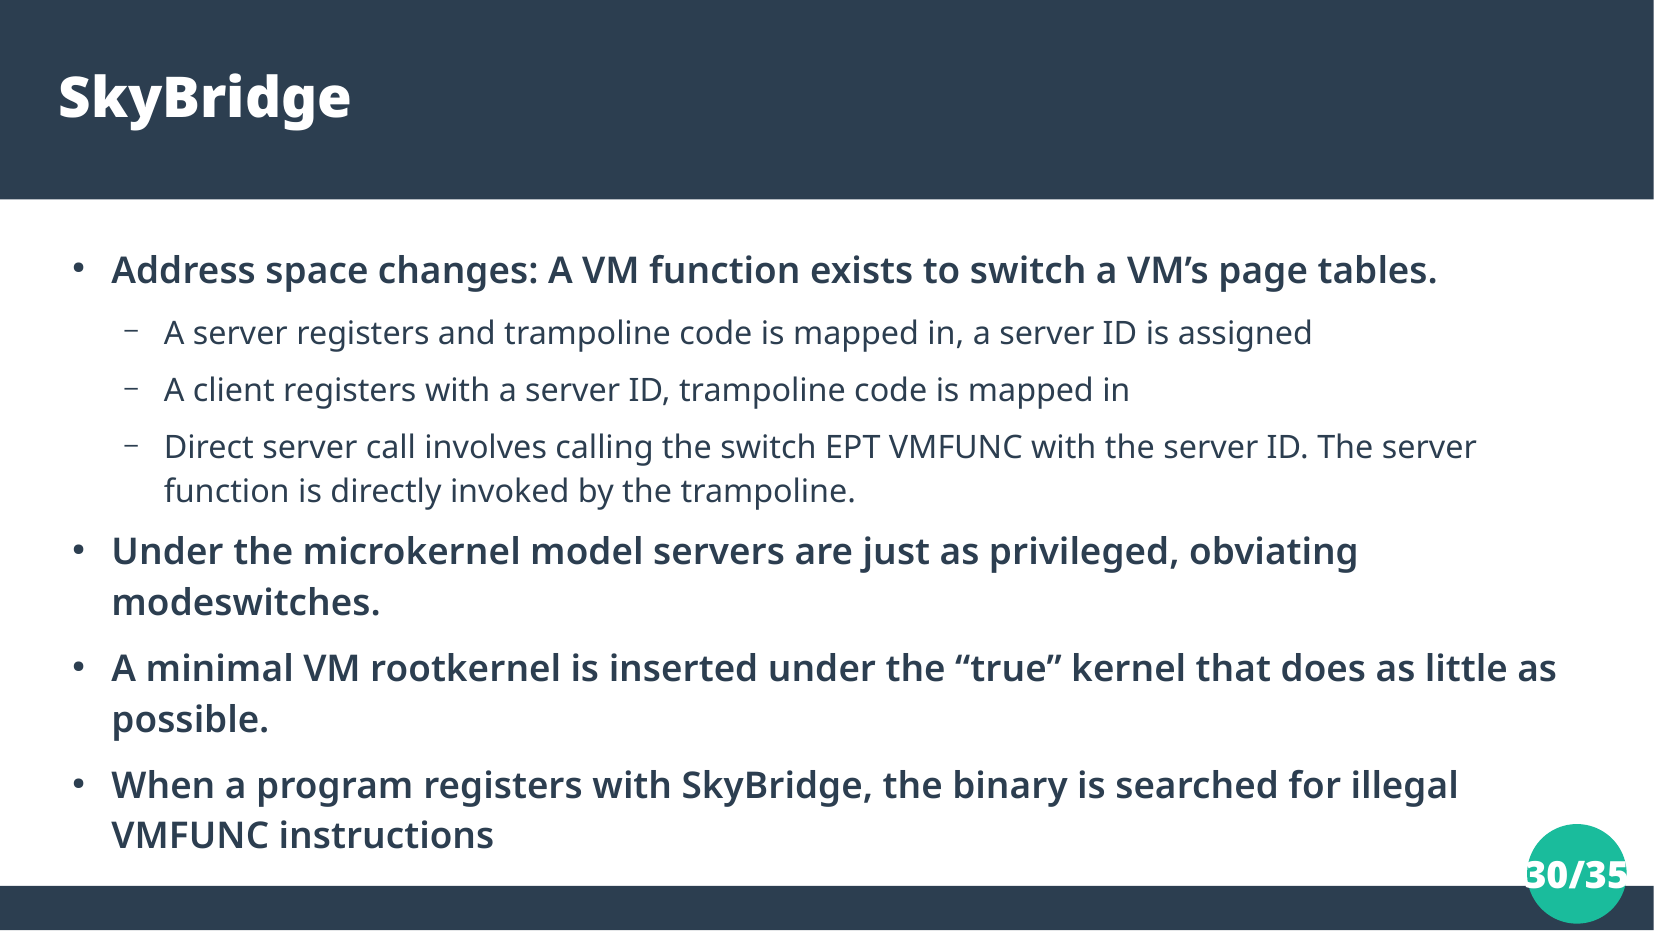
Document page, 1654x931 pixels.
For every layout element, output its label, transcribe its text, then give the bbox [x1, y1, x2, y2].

title SkyBridge [59, 37, 1595, 155]
list Address space changes: A VM function exists to switch a VM’s page tables. A server registers and trampoline code is mapped in, a server ID is assigned A client registers with a server ID, trampoline code is mapped in Direct server call involves calling the switch EPT VMFUNC with the server ID. The server function is directly invoked by the trampoline. Under the microkernel model servers are just as privileged, obviating modeswitches. A minimal VM rootkernel is inserted under the “true” kernel that does as little as possible. When a program registers with SkyBridge, the binary is searched for illegal VMFUNC instructions [59, 243, 1595, 864]
